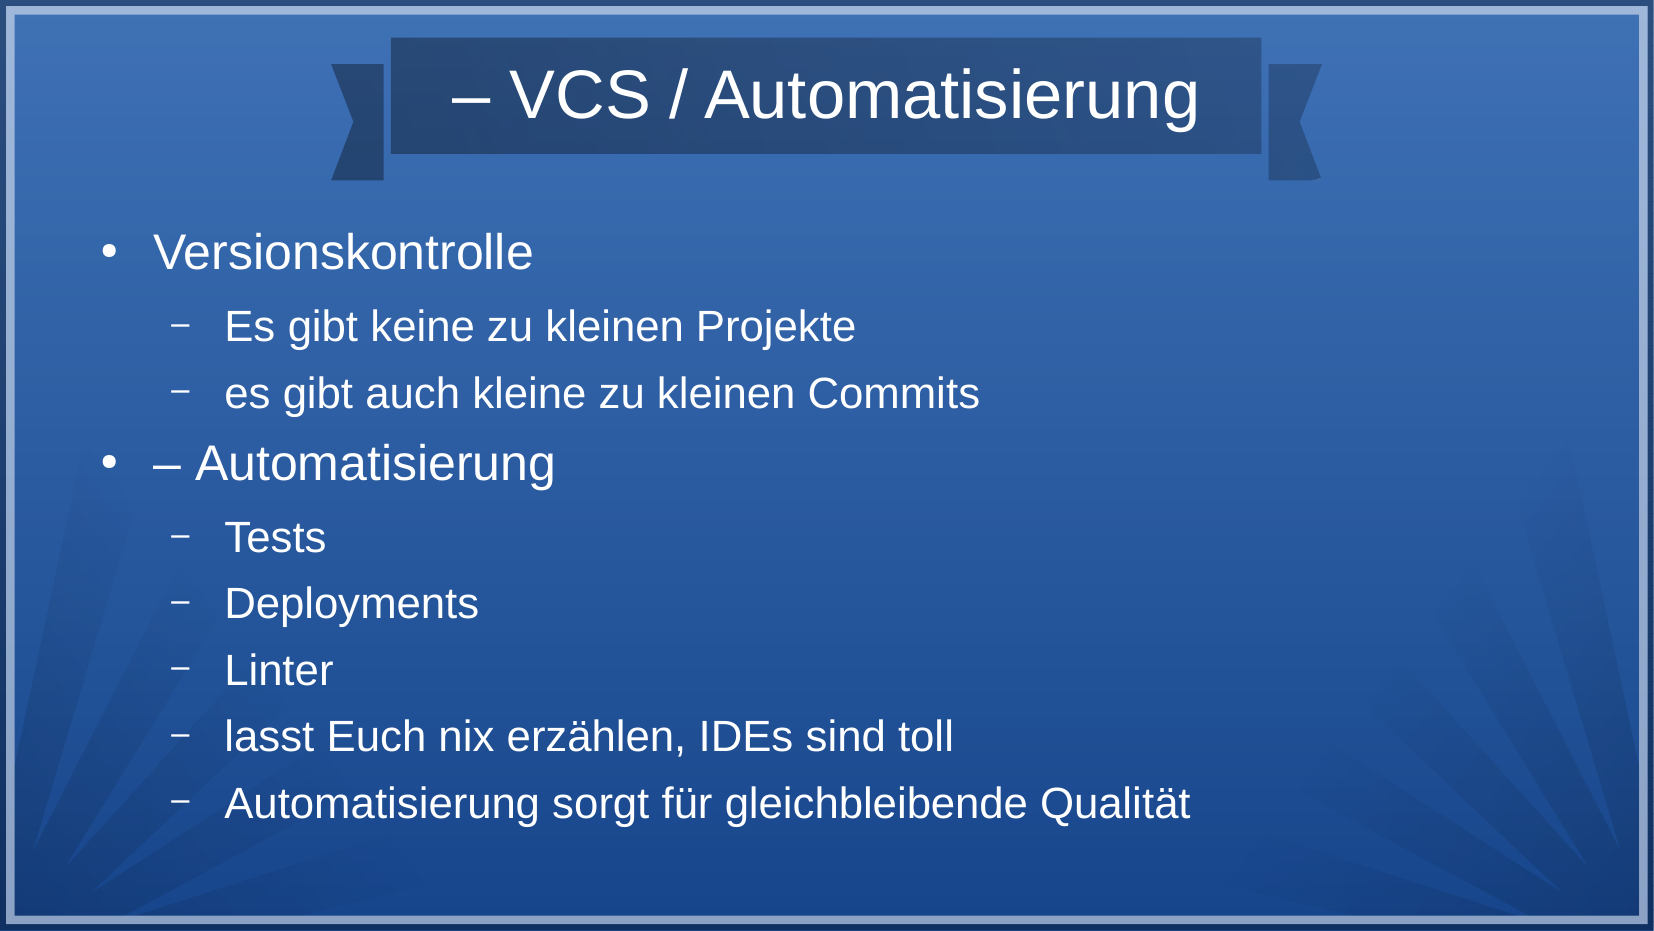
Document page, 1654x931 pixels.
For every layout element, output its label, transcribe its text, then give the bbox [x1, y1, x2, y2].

list Versionskontrolle Es gibt keine zu kleinen Projekte es gibt auch kleine zu kleinen Commits – Automatisierung Tests Deployments Linter lasst Euch nix erzählen, IDEs sind toll Automatisierung sorgt für gleichbleibende Qualität [82, 224, 1571, 848]
title – VCS / Automatisierung [389, 35, 1264, 154]
